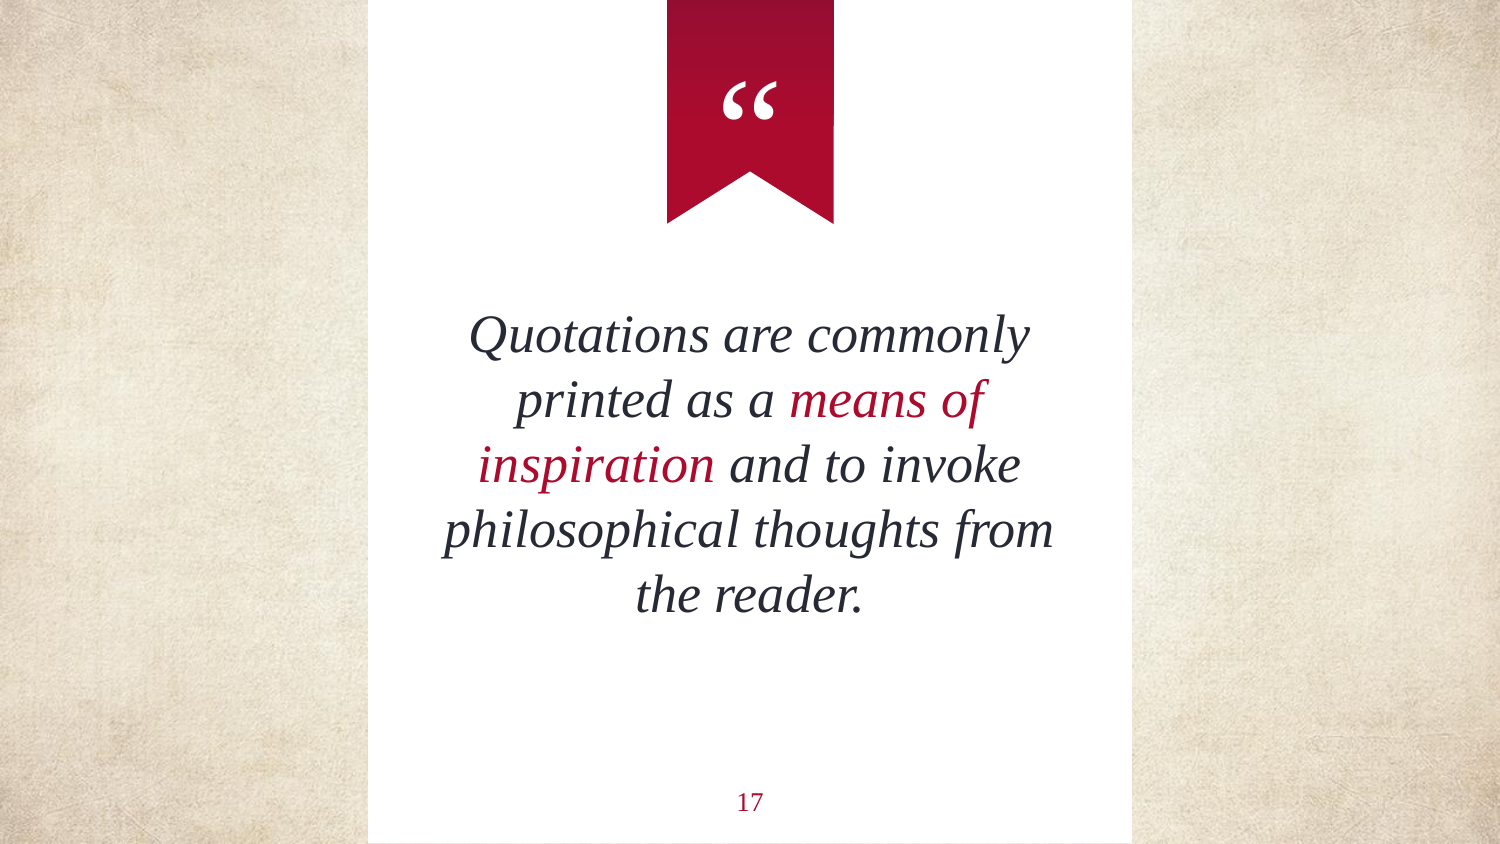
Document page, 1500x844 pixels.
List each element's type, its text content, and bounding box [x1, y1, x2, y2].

picture [0, 0, 368, 844]
list Quotations are commonly printed as a means of inspiration and to invoke philosophical thoughts from the reader. [432, 129, 1068, 792]
slide_number <number> [666, 767, 834, 833]
picture [1132, 0, 1500, 844]
